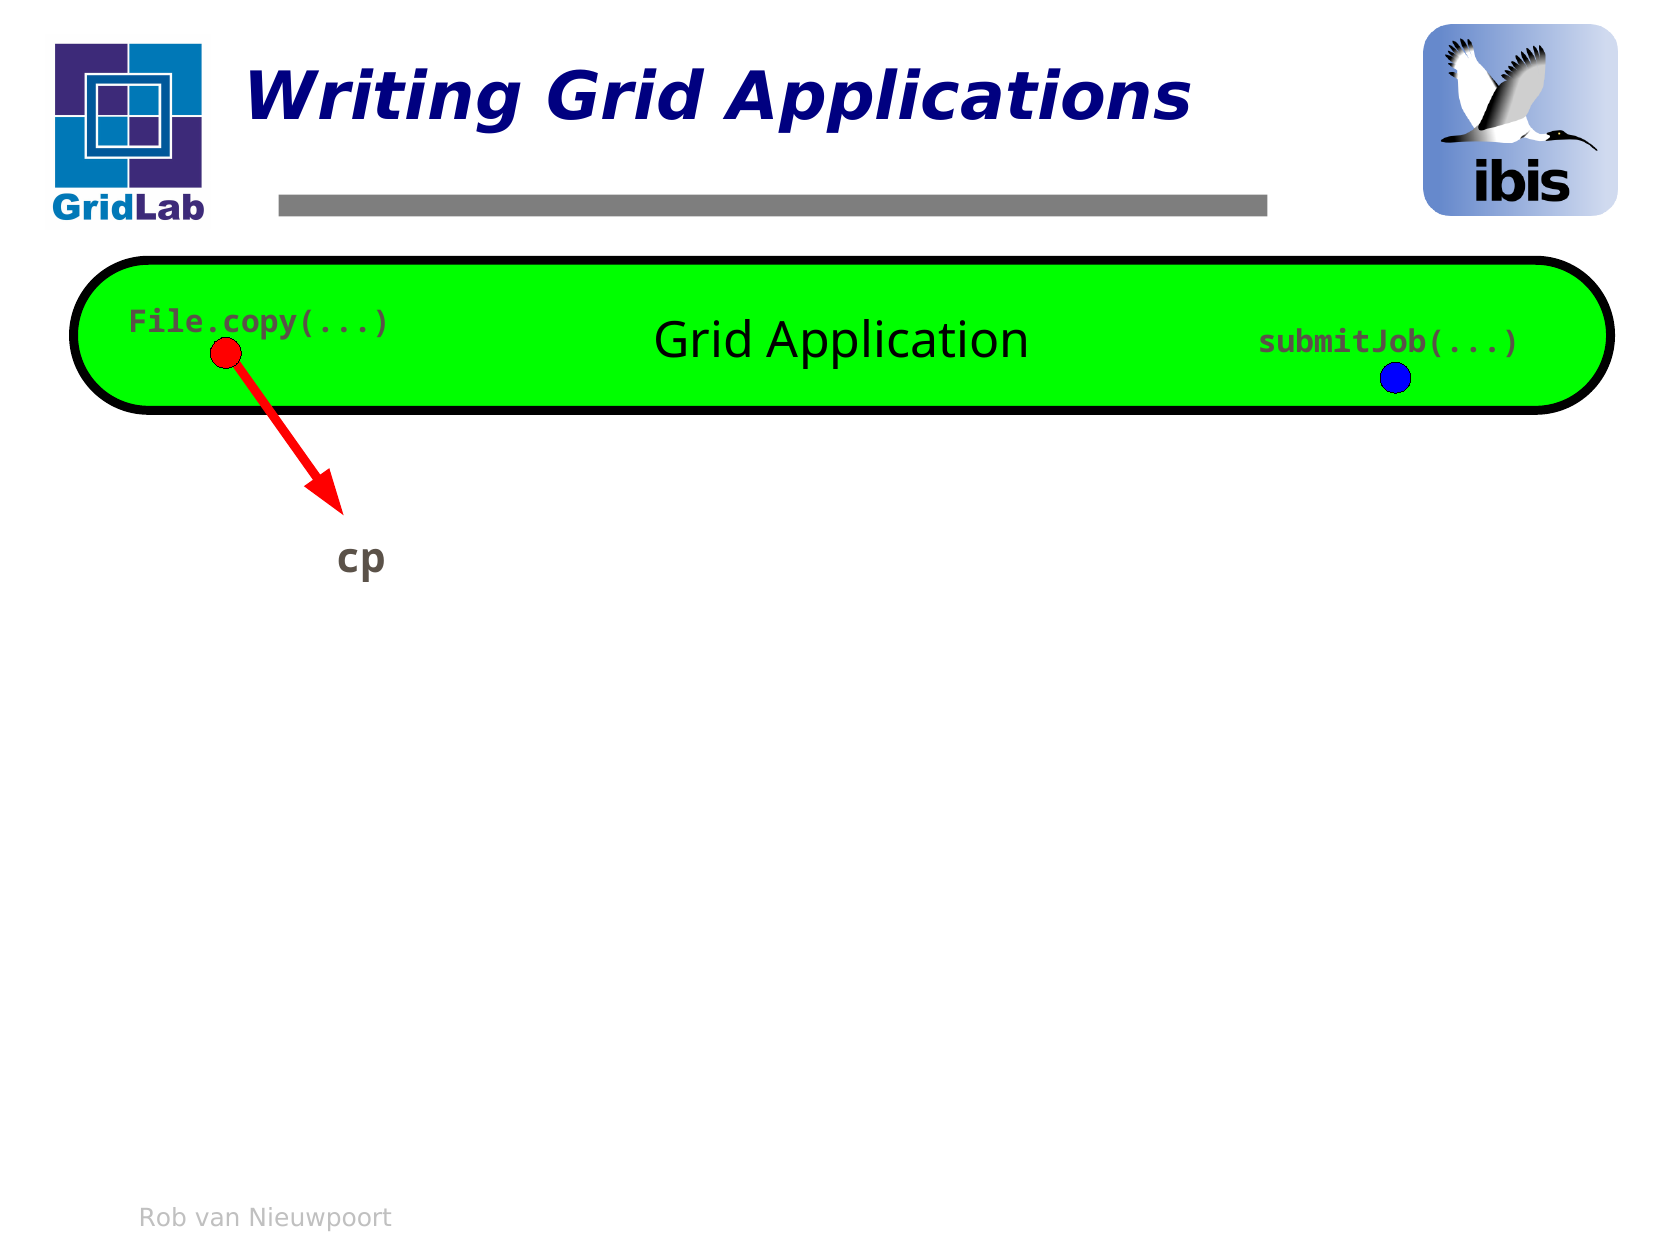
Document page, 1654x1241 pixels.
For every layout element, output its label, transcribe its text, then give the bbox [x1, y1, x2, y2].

text_box submitJob(...) [1257, 315, 1521, 352]
title Writing Grid Applications [243, 0, 1280, 187]
text_box Grid Application [73, 260, 1611, 411]
text_box cp [335, 522, 494, 572]
text_box File.copy(...) [128, 295, 392, 332]
text_box [1380, 362, 1411, 394]
picture [1423, 24, 1618, 216]
text_box [210, 337, 242, 369]
picture [45, 34, 211, 230]
